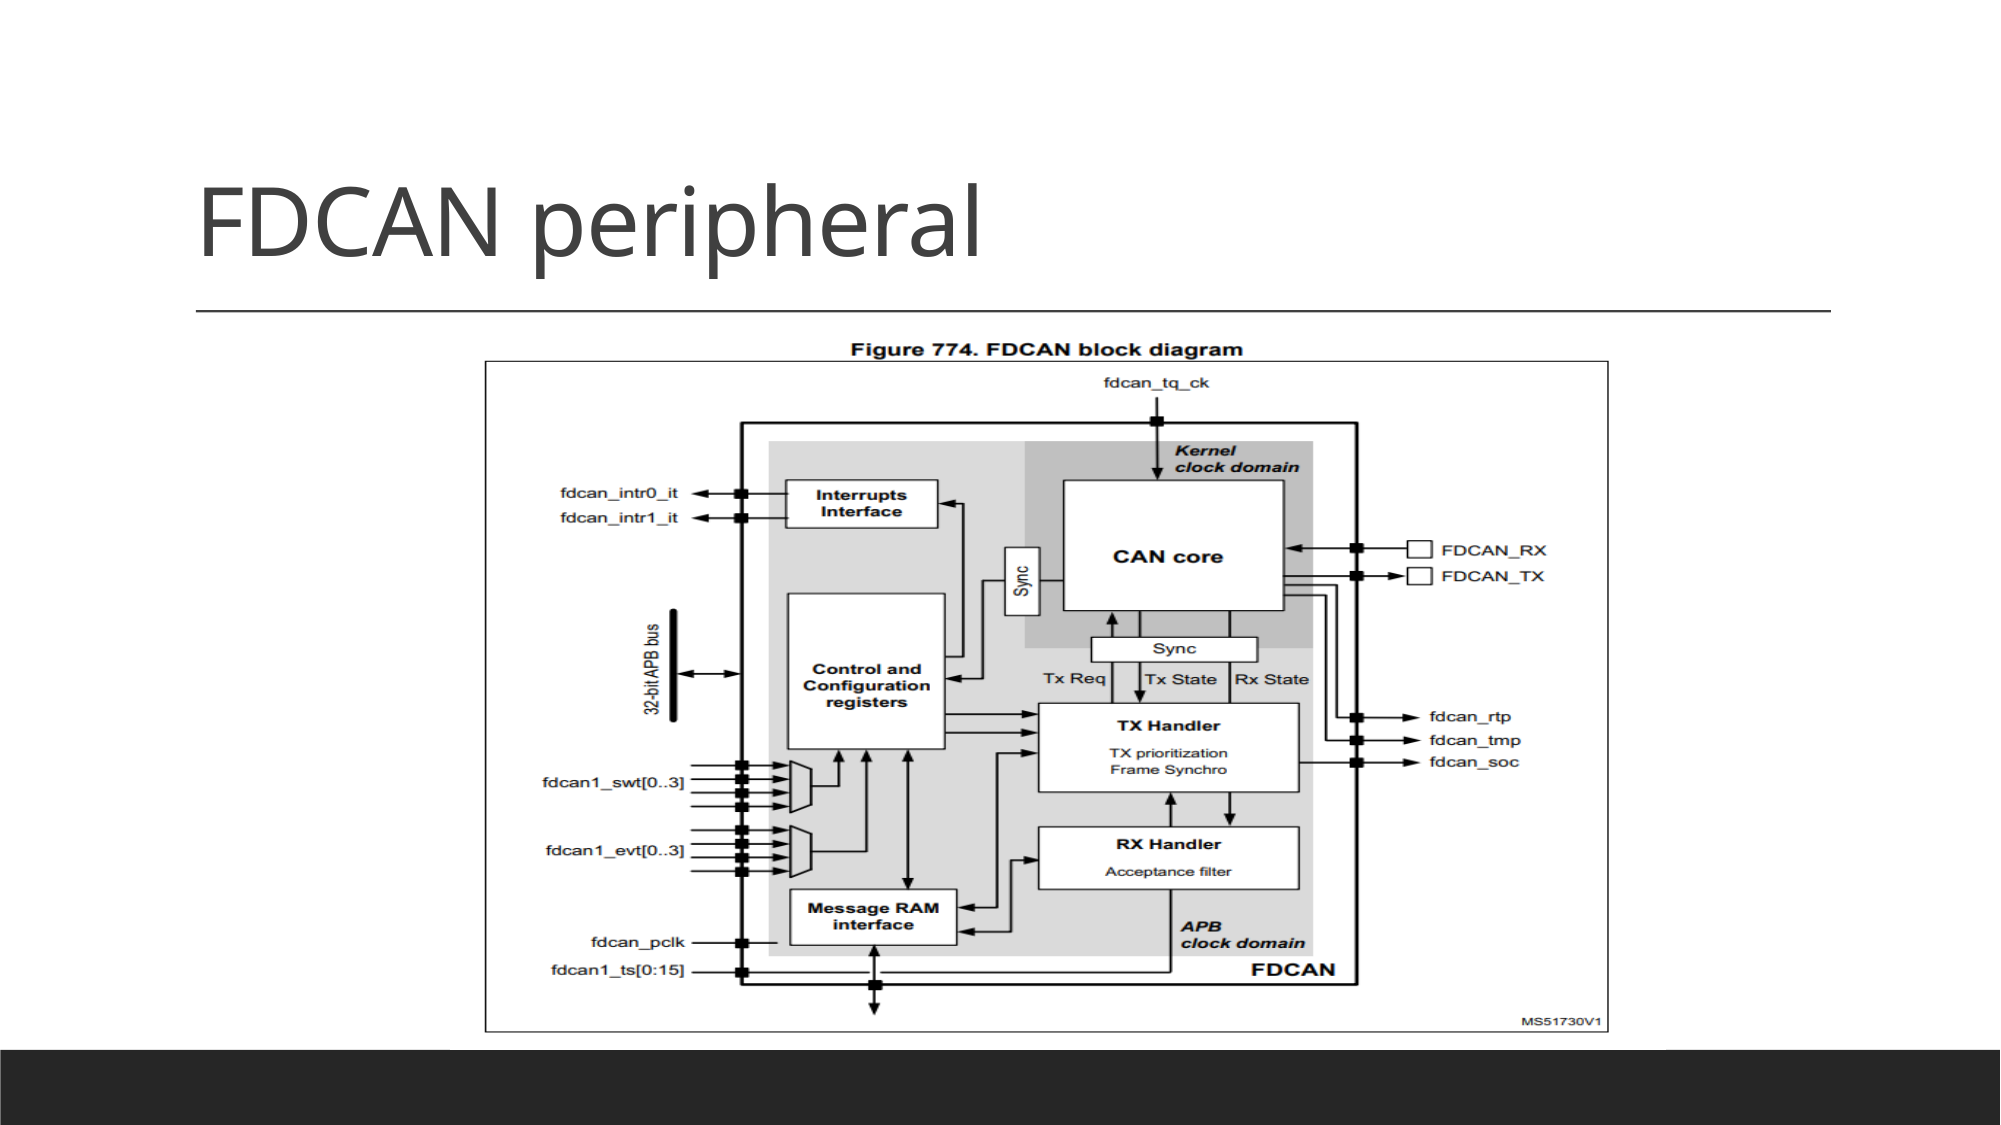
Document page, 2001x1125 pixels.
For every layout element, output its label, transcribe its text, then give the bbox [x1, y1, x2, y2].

picture [450, 334, 1666, 1050]
title FDCAN peripheral [180, 47, 1830, 285]
